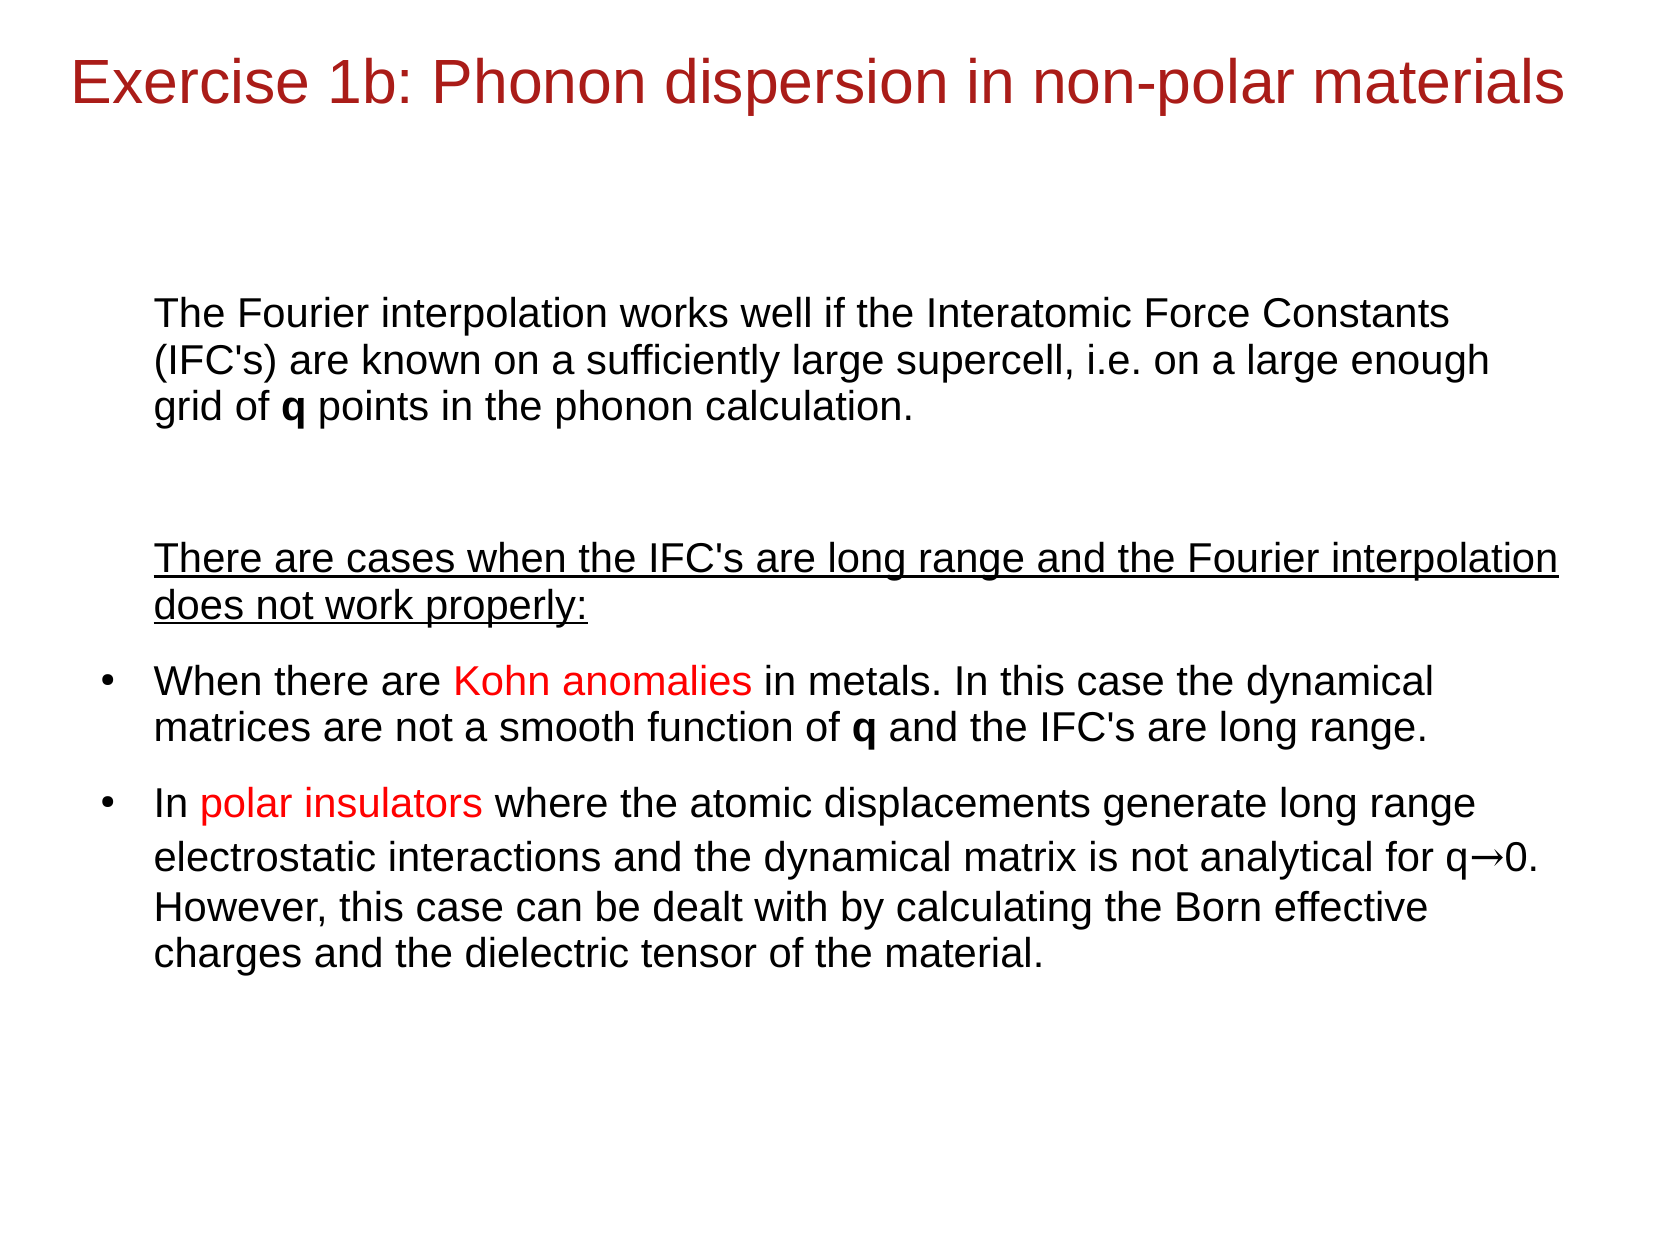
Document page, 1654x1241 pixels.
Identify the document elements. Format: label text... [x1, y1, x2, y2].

title Exercise 1b: Phonon dispersion in non-polar materials [45, 0, 1572, 186]
list The Fourier interpolation works well if the Interatomic Force Constants (IFC's) are known on a sufficiently large supercell, i.e. on a large enough grid of q points in the phonon calculation. There are cases when the IFC's are long range and the Fourier interpolation does not work properly: When there are Kohn anomalies in metals. In this case the dynamical matrices are not a smooth function of q and the IFC's are long range. In polar insulators where the atomic displacements generate long range electrostatic interactions and the dynamical matrix is not analytical for q→0. However, this case can be dealt with by calculating the Born effective charges and the dielectric tensor of the material. [82, 290, 1571, 1051]
